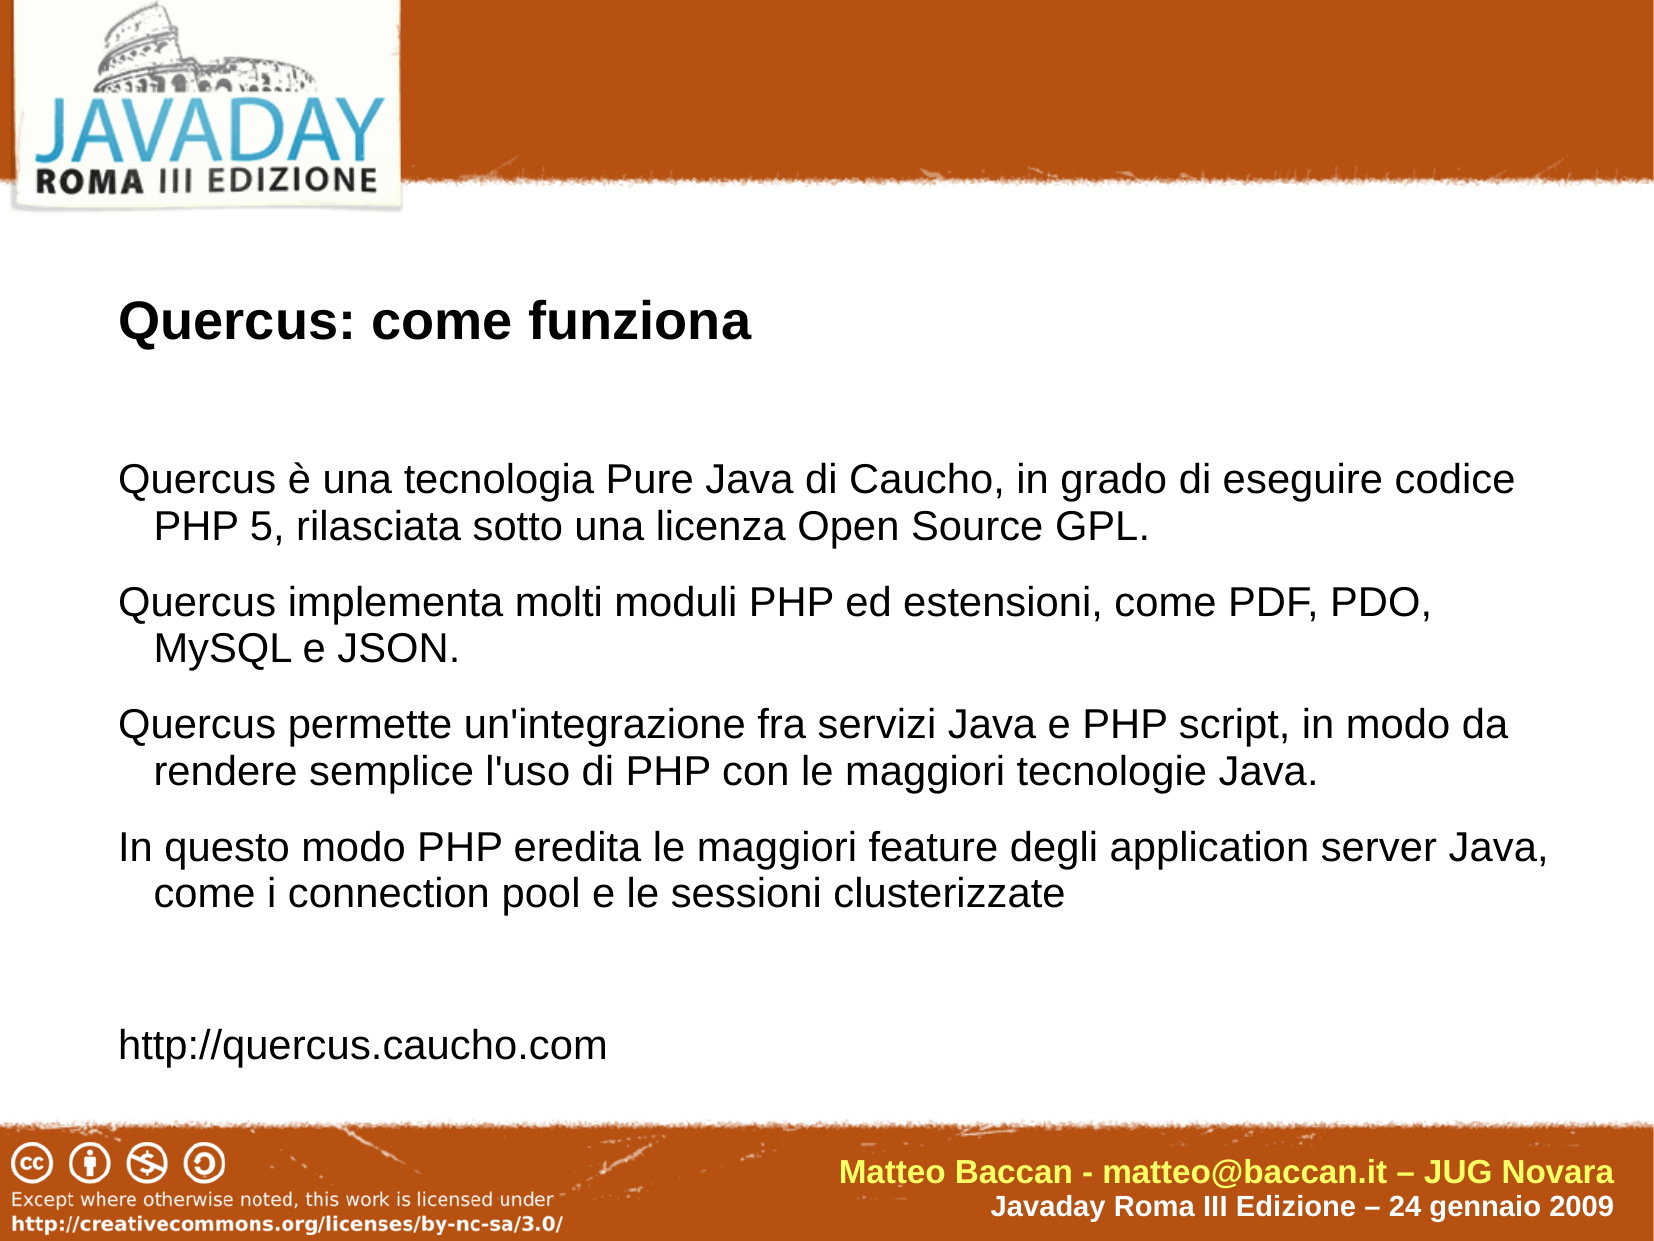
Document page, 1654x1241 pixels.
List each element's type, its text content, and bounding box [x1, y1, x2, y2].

list Quercus: come funziona Quercus è una tecnologia Pure Java di Caucho, in grado di eseguire codice PHP 5, rilasciata sotto una licenza Open Source GPL. Quercus implementa molti moduli PHP ed estensioni, come PDF, PDO, MySQL e JSON. Quercus permette un'integrazione fra servizi Java e PHP script, in modo da rendere semplice l'uso di PHP con le maggiori tecnologie Java. In questo modo PHP eredita le maggiori feature degli application server Java, come i connection pool e le sessioni clusterizzate http://quercus.caucho.com [82, 290, 1571, 1109]
picture [0, 0, 1654, 231]
picture [0, 1007, 1654, 1241]
